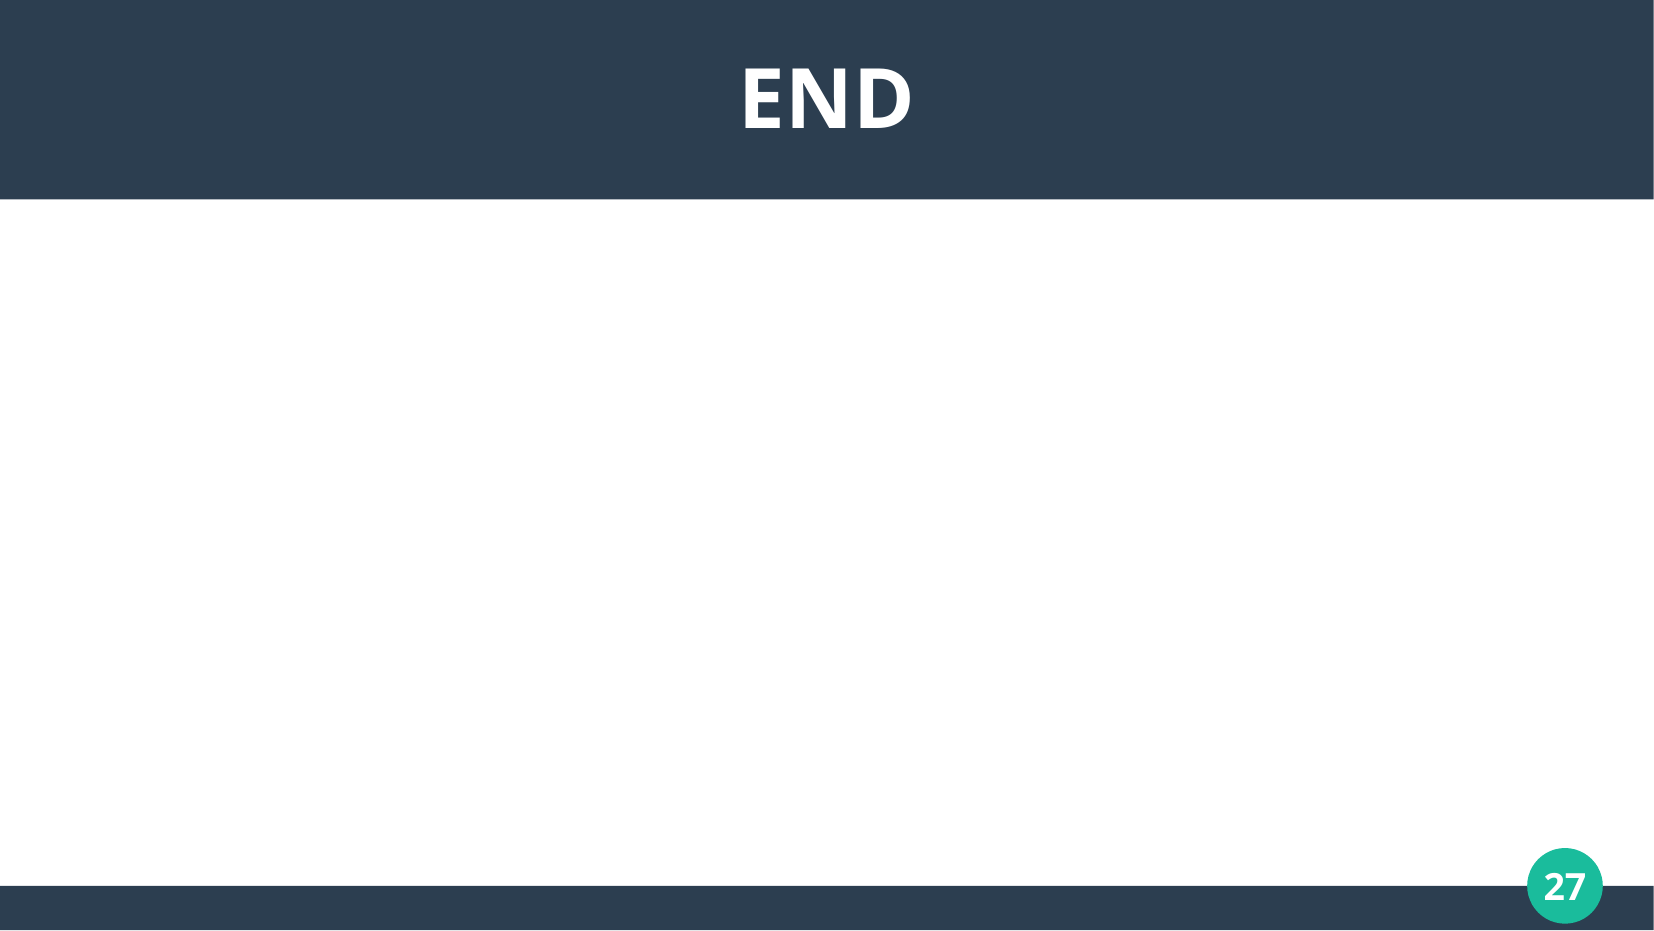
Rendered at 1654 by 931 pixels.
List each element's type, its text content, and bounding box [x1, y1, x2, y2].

title END [59, 37, 1595, 156]
